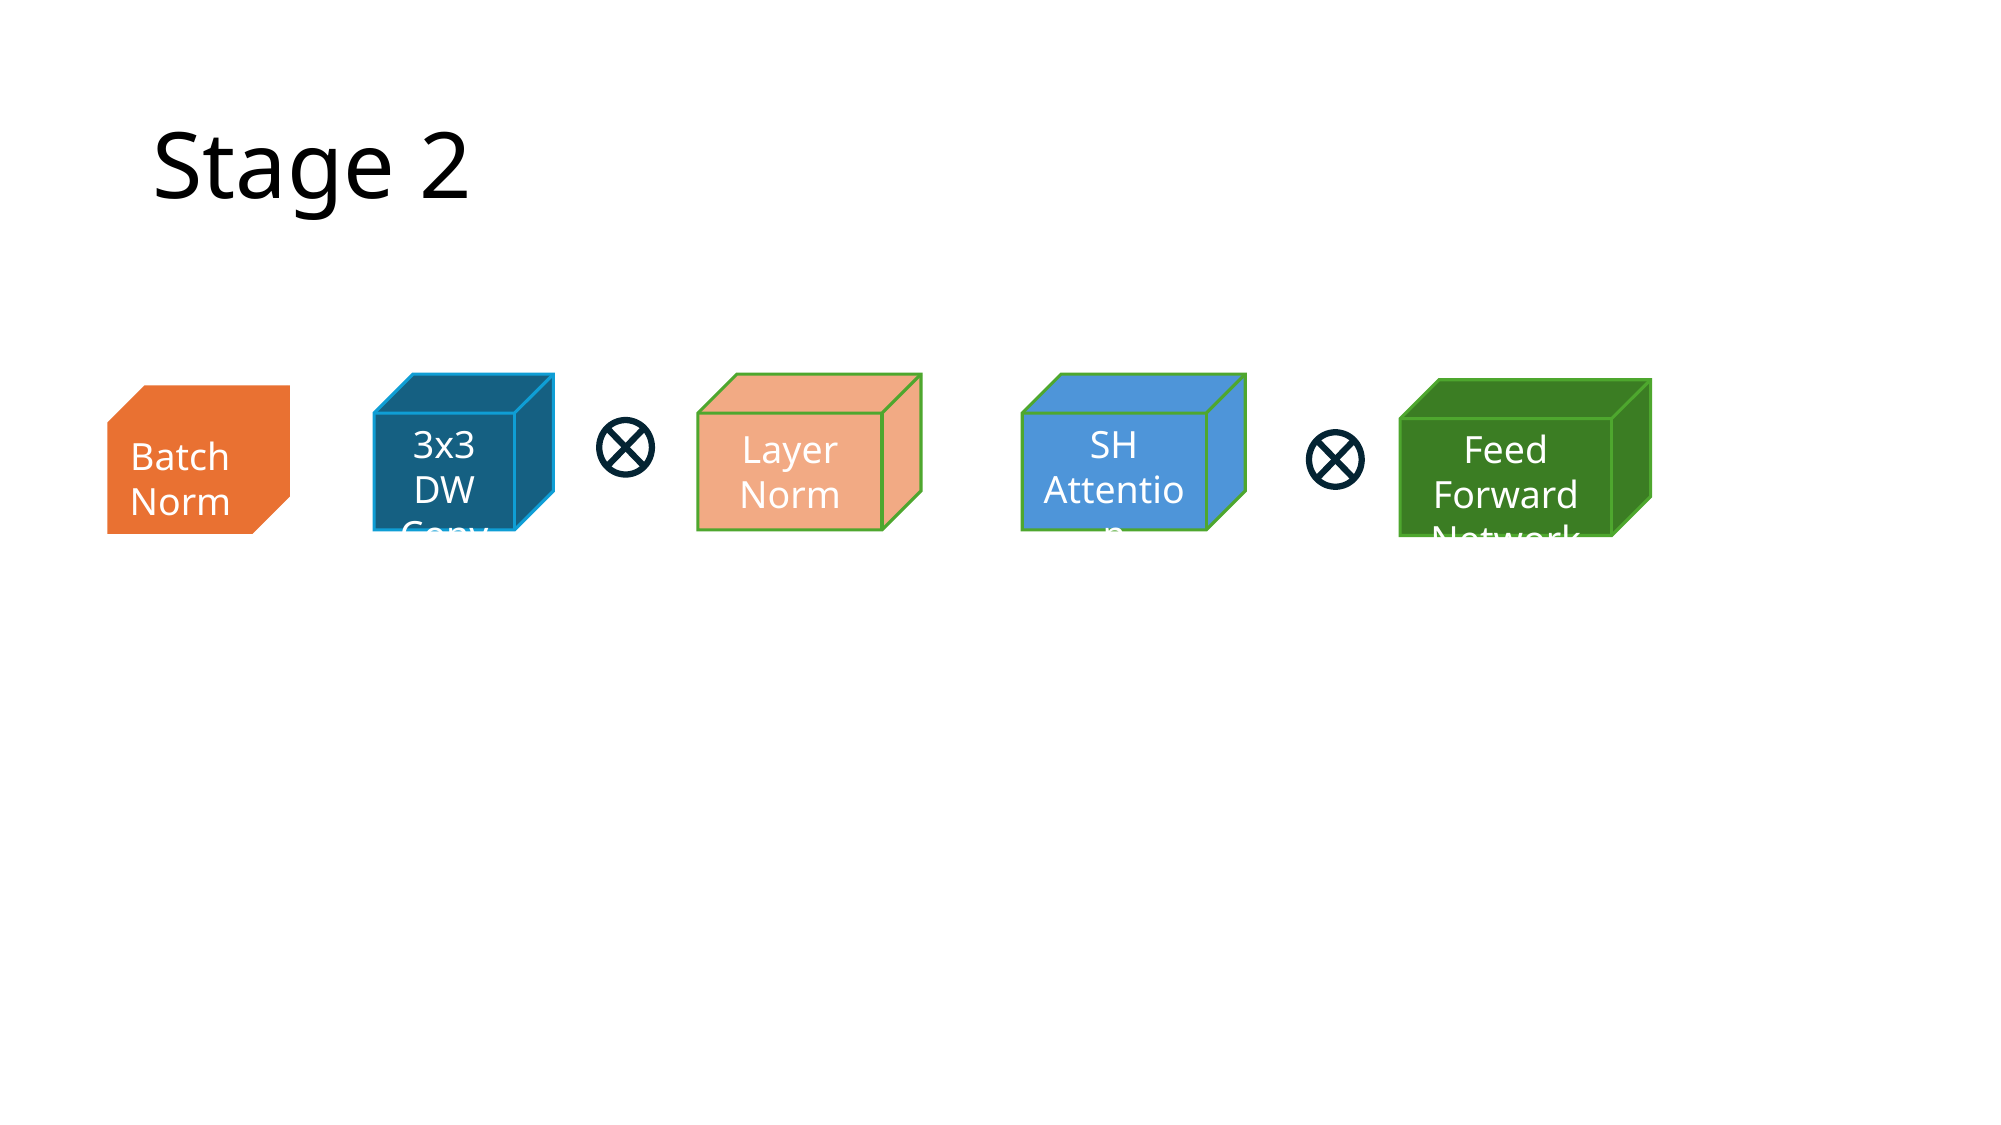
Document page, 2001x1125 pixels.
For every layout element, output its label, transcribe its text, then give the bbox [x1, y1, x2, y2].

title Stage 2 [137, 59, 1863, 278]
text_box SH Attention [1022, 374, 1246, 530]
text_box Layer Norm [697, 374, 921, 530]
text_box Feed Forward Network [1400, 379, 1651, 536]
text_box BatchNorm [108, 386, 289, 533]
text_box 3x3 DW Conv [374, 374, 554, 530]
